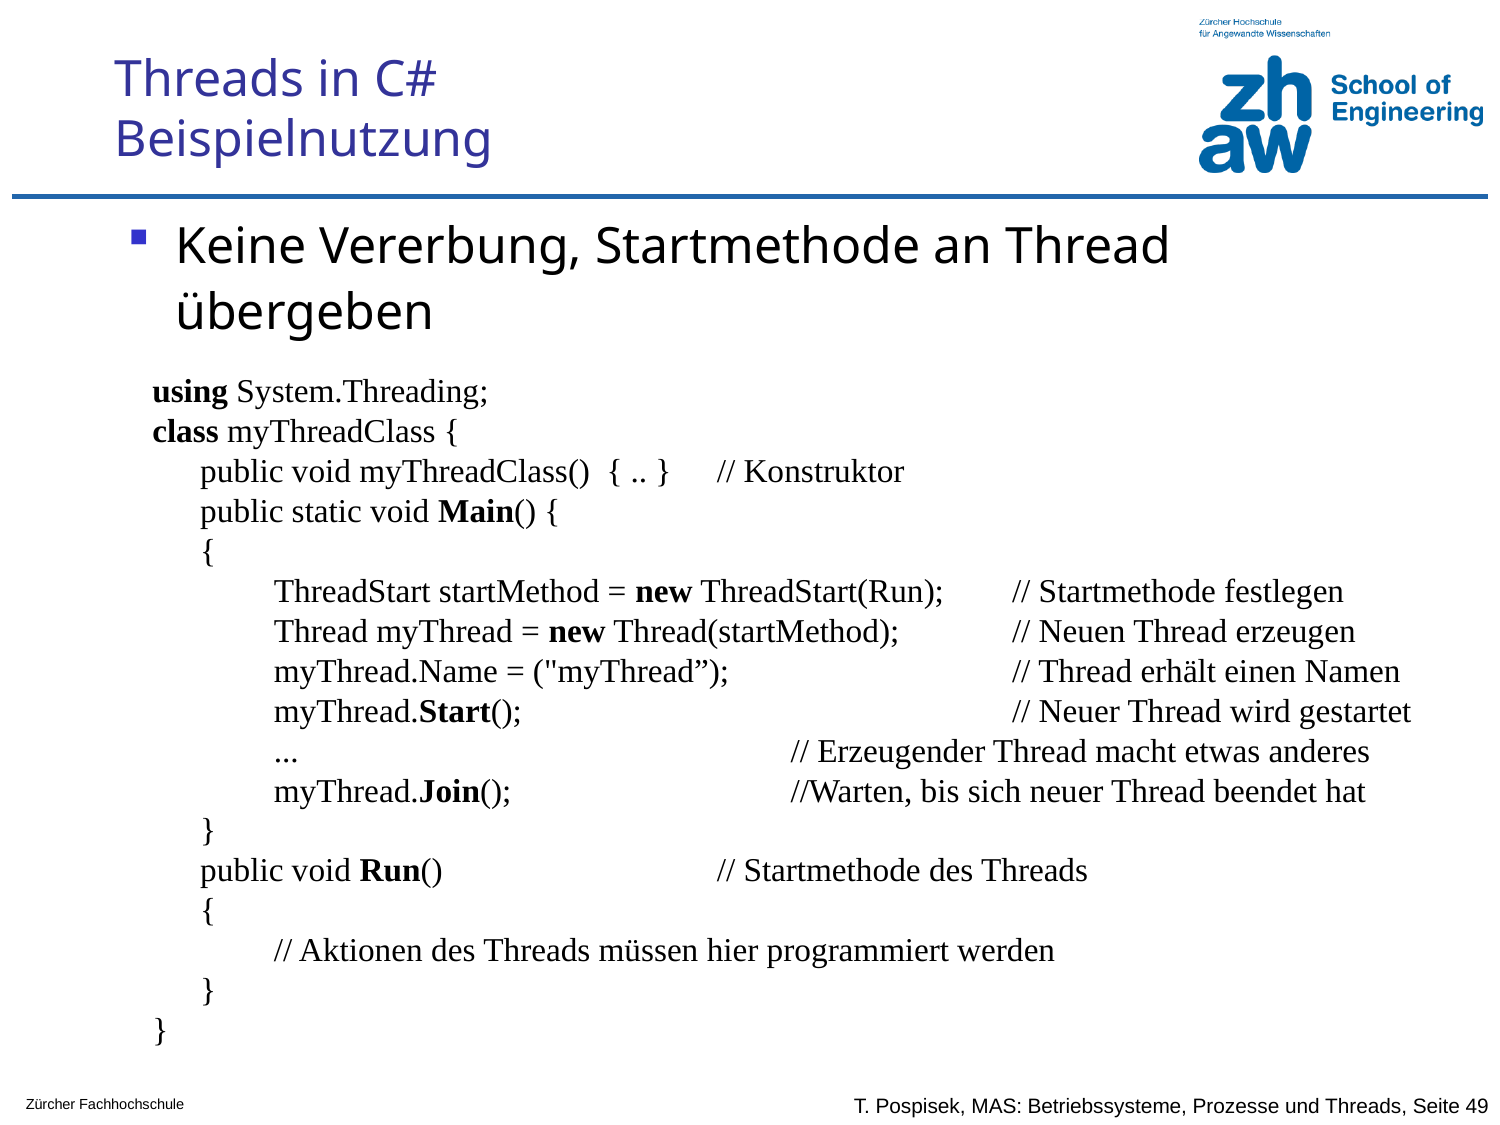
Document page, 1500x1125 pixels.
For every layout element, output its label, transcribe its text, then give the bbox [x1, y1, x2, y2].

title Threads in C# Beispielnutzung [99, 50, 1379, 163]
picture [1199, 19, 1483, 173]
text_box Keine Vererbung, Startmethode an Thread übergeben [112, 199, 1413, 347]
text_box using System.Threading; class myThreadClass { public void myThreadClass() { .. } // Konstruktor public static void Main() { { ThreadStart startMethod = new ThreadStart(Run); // Startmethode festlegen Thread myThread = new Thread(startMethod); // Neuen Thread erzeugen myThread.Name = ("myThread”); // Thread erhält einen Namen myThread.Start(); // Neuer Thread wird gestartet ... // Erzeugender Thread macht etwas anderes myThread.Join(); //Warten, bis sich neuer Thread beendet hat } public void Run() // Startmethode des Threads { // Aktionen des Threads müssen hier programmiert werden } } [137, 362, 1430, 1056]
